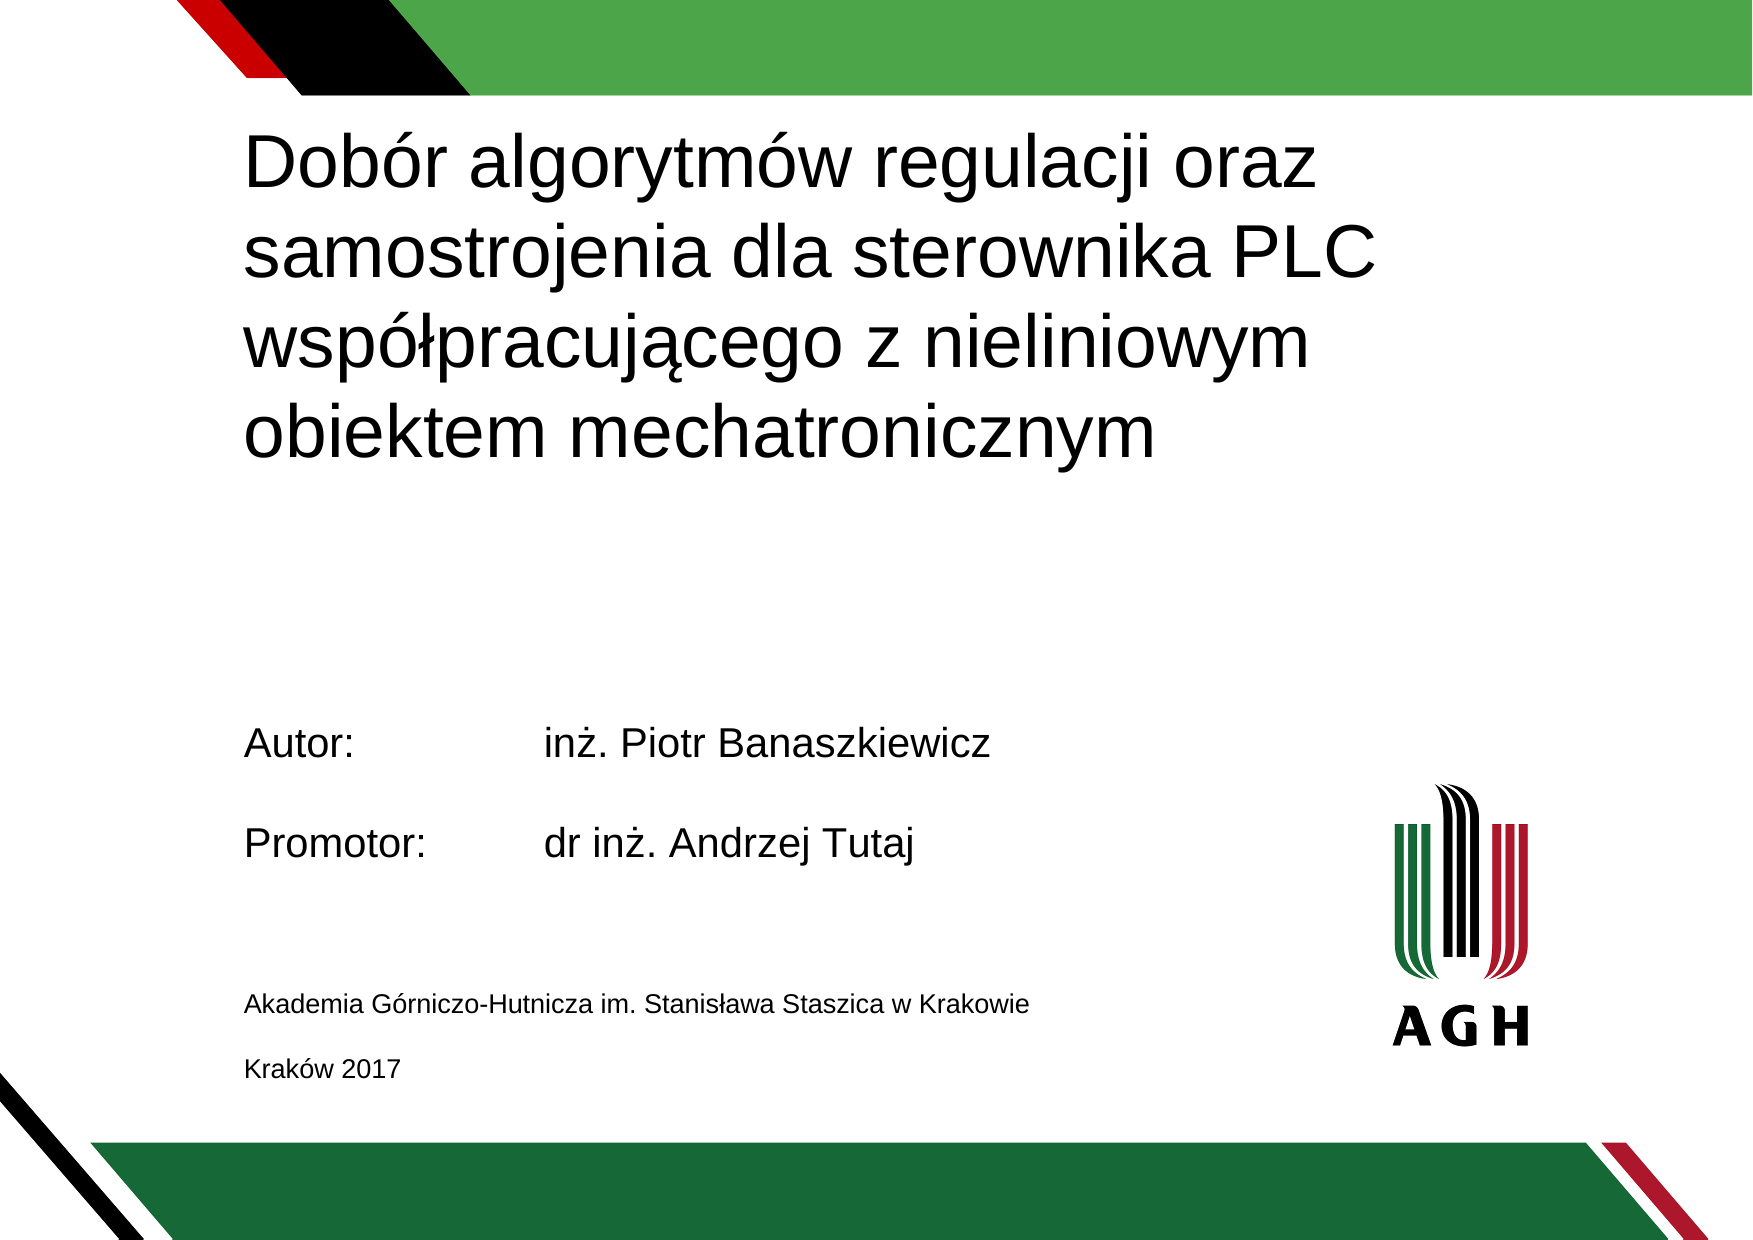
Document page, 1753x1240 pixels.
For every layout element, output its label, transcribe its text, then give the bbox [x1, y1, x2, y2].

picture [0, 0, 1753, 1240]
text_box Autor: inż. Piotr Banaszkiewicz Promotor: dr inż. Andrzej Tutaj [236, 708, 1000, 875]
text_box Akademia Górniczo-Hutnicza im. Stanisława Staszica w Krakowie Kraków 2017 [236, 978, 1250, 1092]
text_box Dobór algorytmów regulacji oraz samostrojenia dla sterownika PLC współpracującego z nieliniowym obiektem mechatronicznym [236, 105, 1453, 481]
